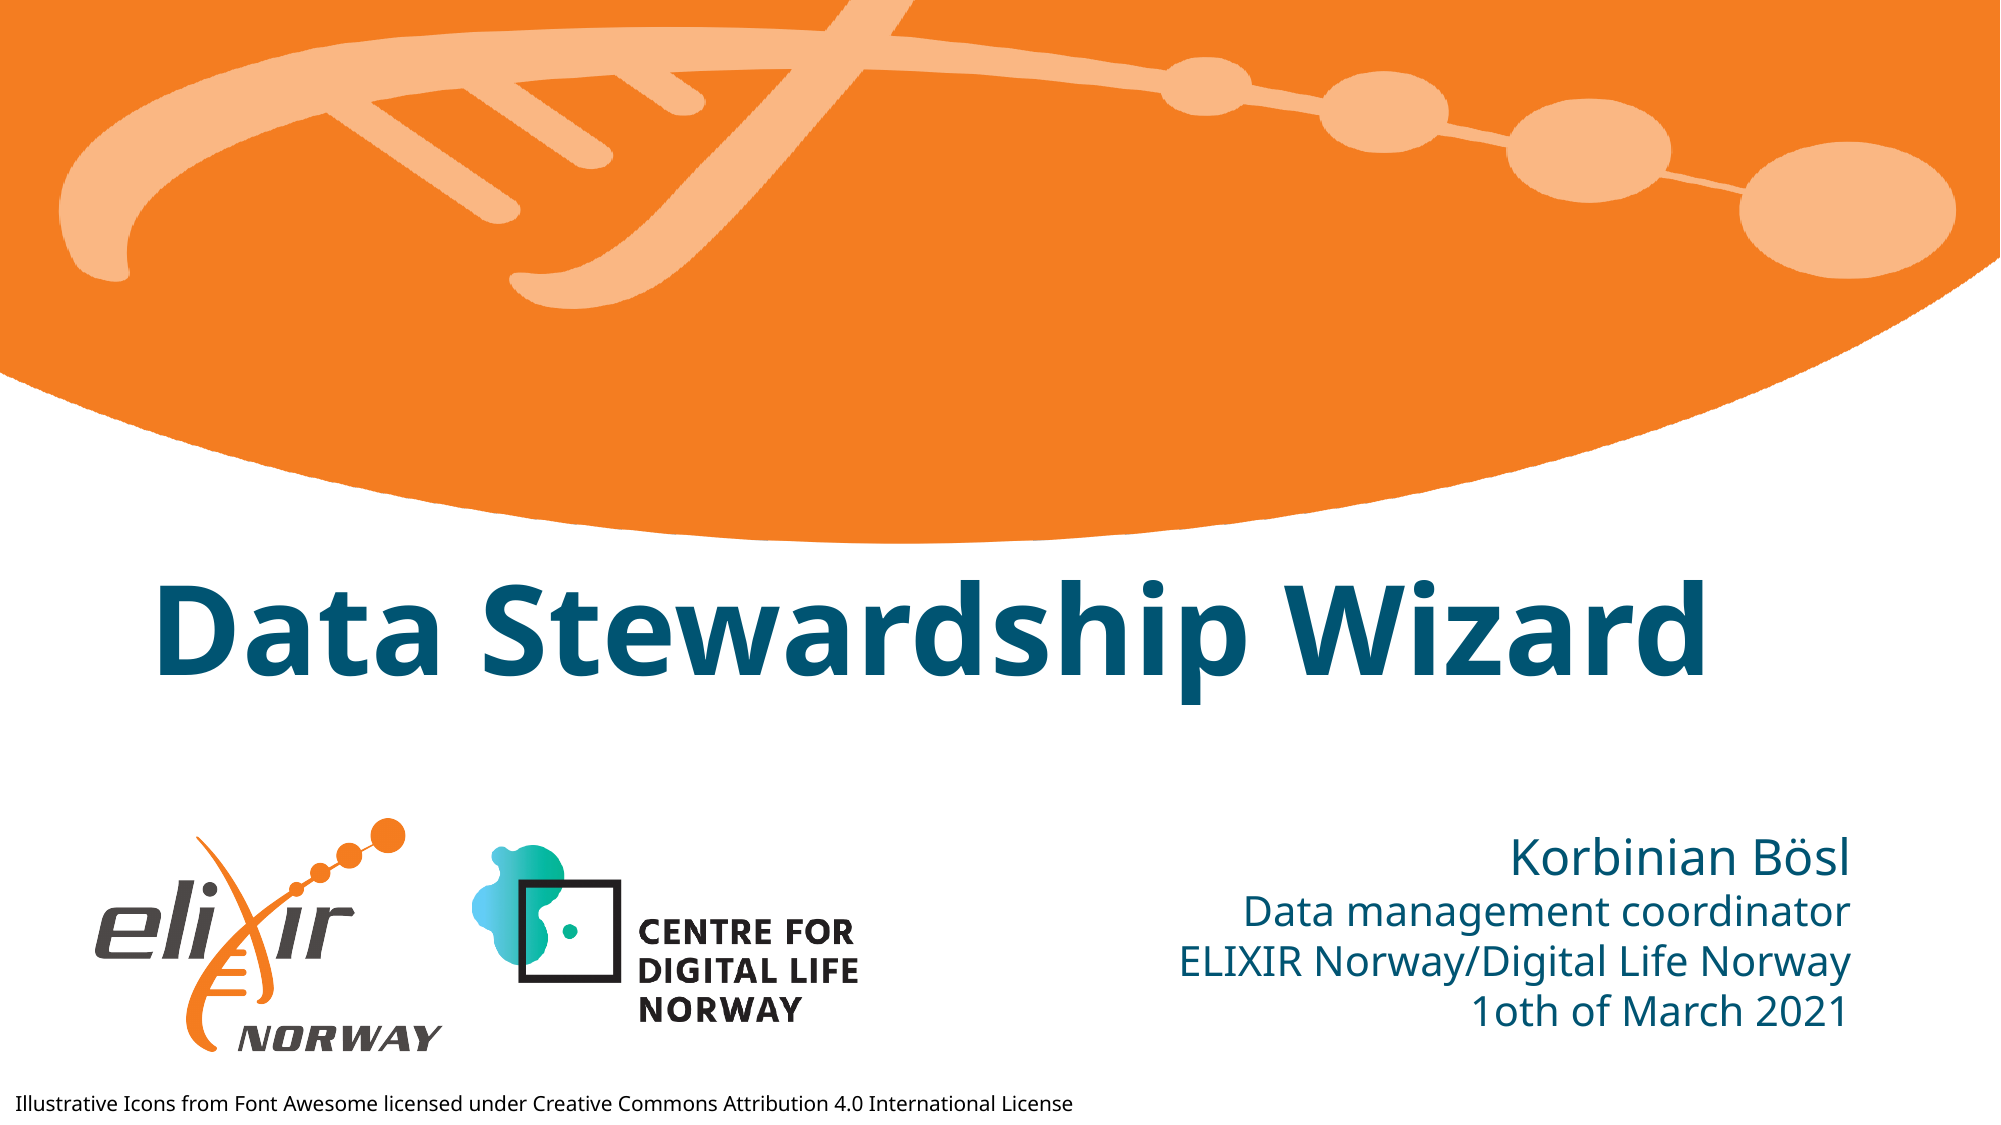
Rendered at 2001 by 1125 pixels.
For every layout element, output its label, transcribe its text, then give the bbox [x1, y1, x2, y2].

text_box Illustrative Icons from Font Awesome licensed under Creative Commons Attribution 4.0 International License [0, 1076, 1536, 1125]
picture [472, 845, 863, 1028]
list Korbinian Bösl Data management coordinator ELIXIR Norway/Digital Life Norway 1oth of March 2021 [1110, 765, 1852, 1022]
picture [95, 818, 443, 1052]
title Data Stewardship Wizard [149, 550, 1850, 752]
